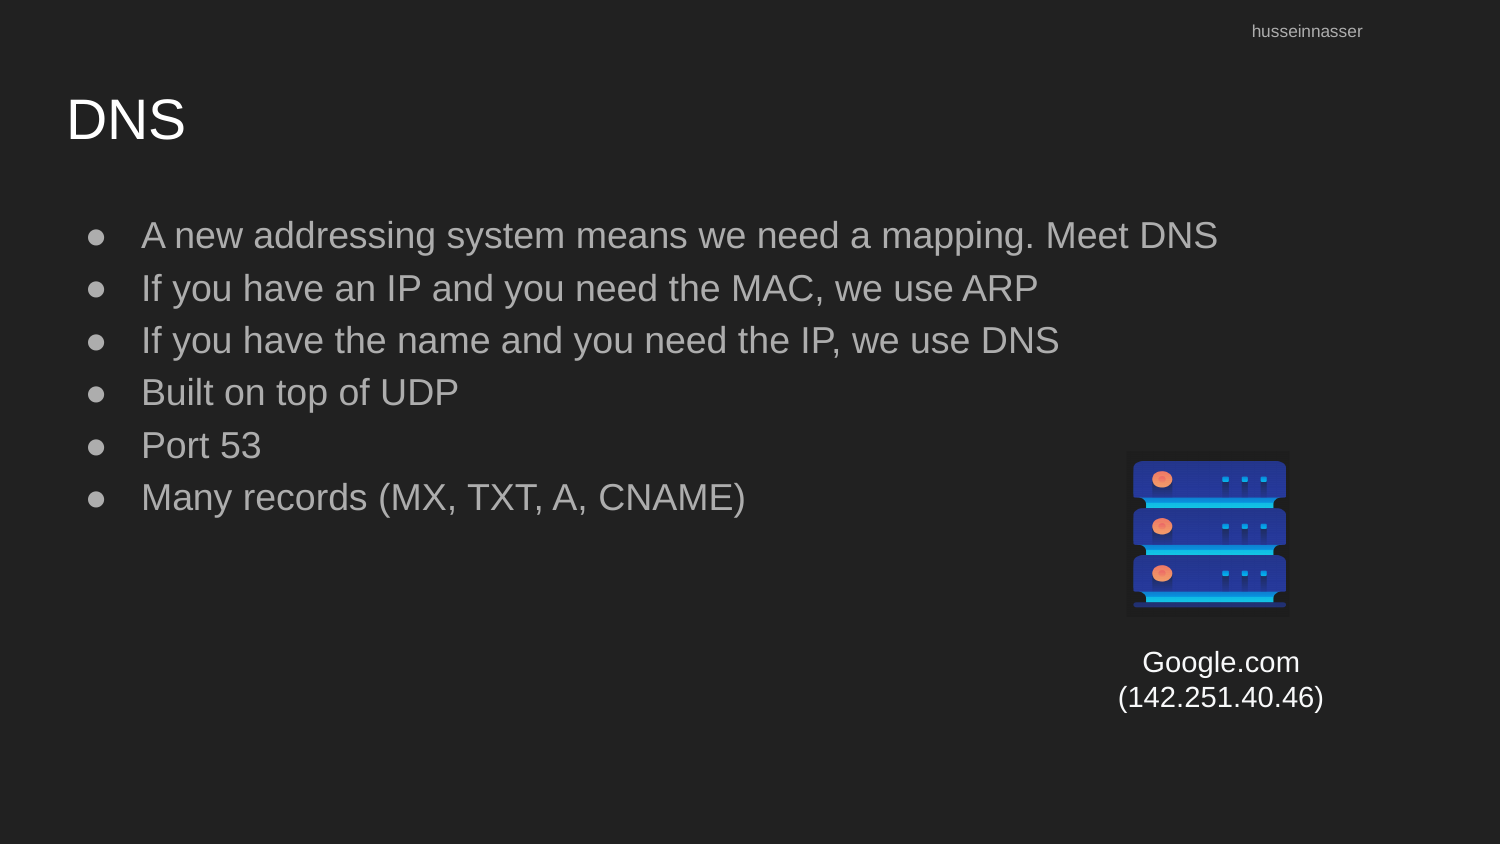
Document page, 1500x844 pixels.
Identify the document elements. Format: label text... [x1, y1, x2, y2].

title DNS [51, 72, 1449, 167]
subtitle husseinnasser [1236, 11, 1492, 53]
text_box Google.com (142.251.40.46) [1072, 628, 1370, 742]
picture [1126, 451, 1290, 618]
list A new addressing system means we need a mapping. Meet DNS If you have an IP and you need the MAC, we use ARP If you have the name and you need the IP, we use DNS Built on top of UDP Port 53 Many records (MX, TXT, A, CNAME) [51, 189, 1449, 750]
